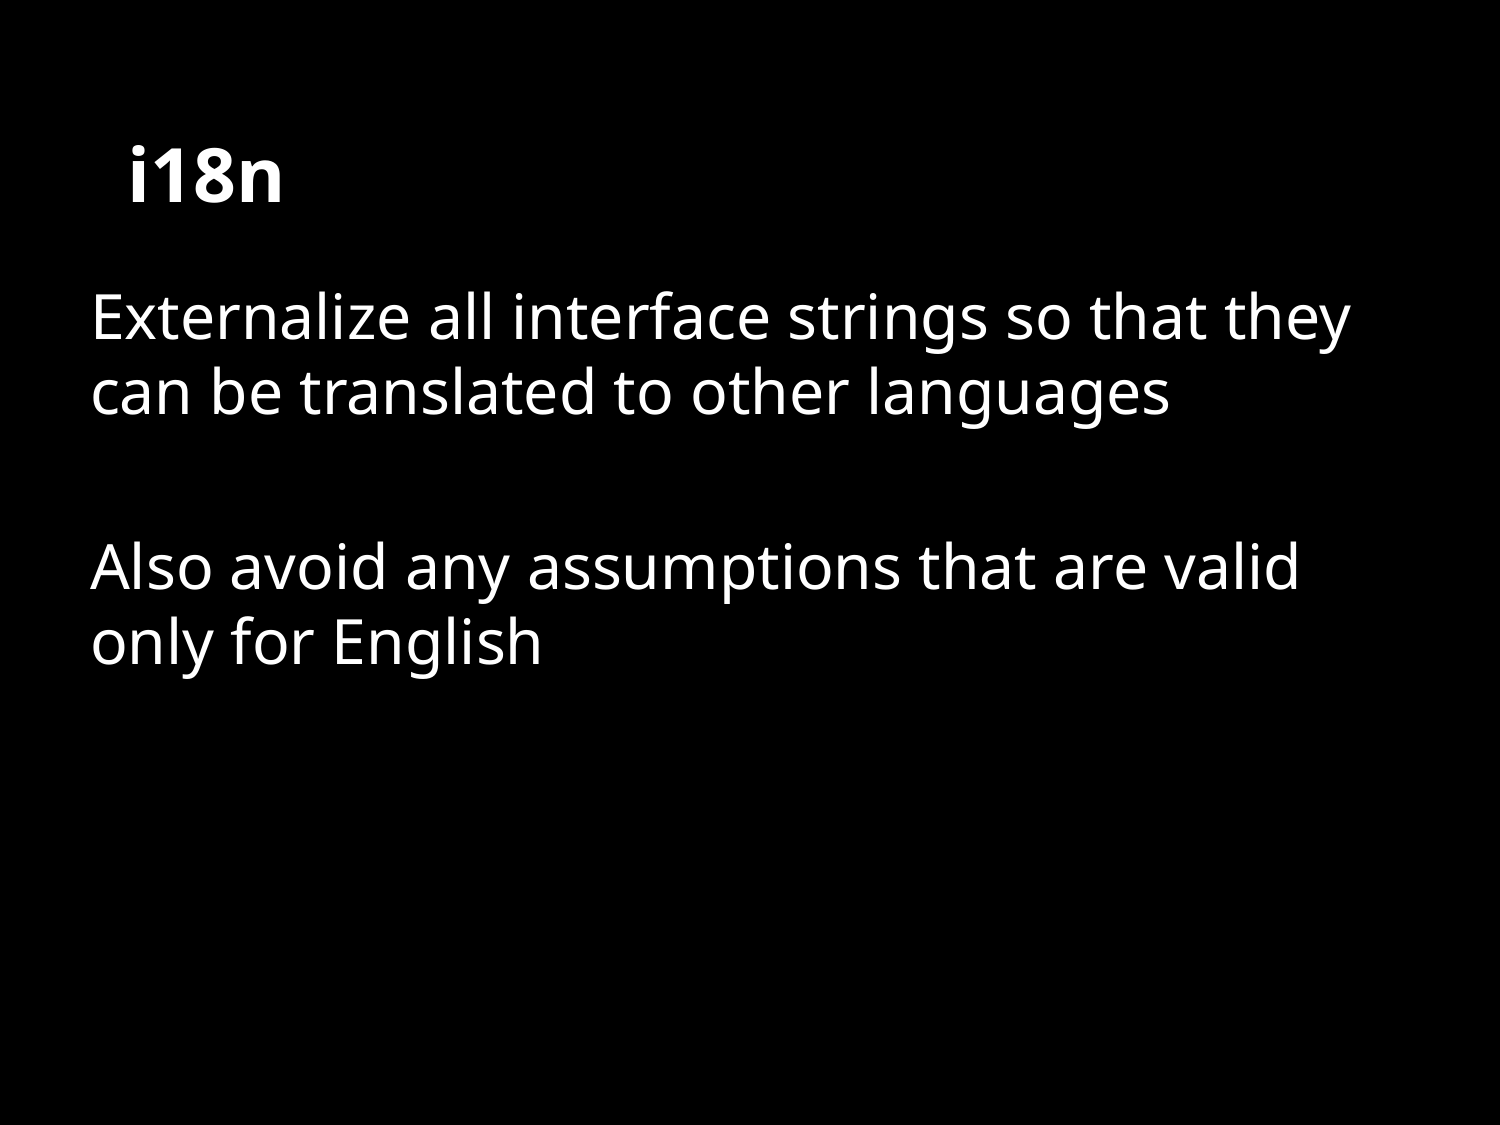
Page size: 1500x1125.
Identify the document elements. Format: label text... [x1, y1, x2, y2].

title i18n [75, 45, 1425, 233]
list Externalize all interface strings so that they can be translated to other languages Also avoid any assumptions that are valid only for English [75, 262, 1425, 1078]
